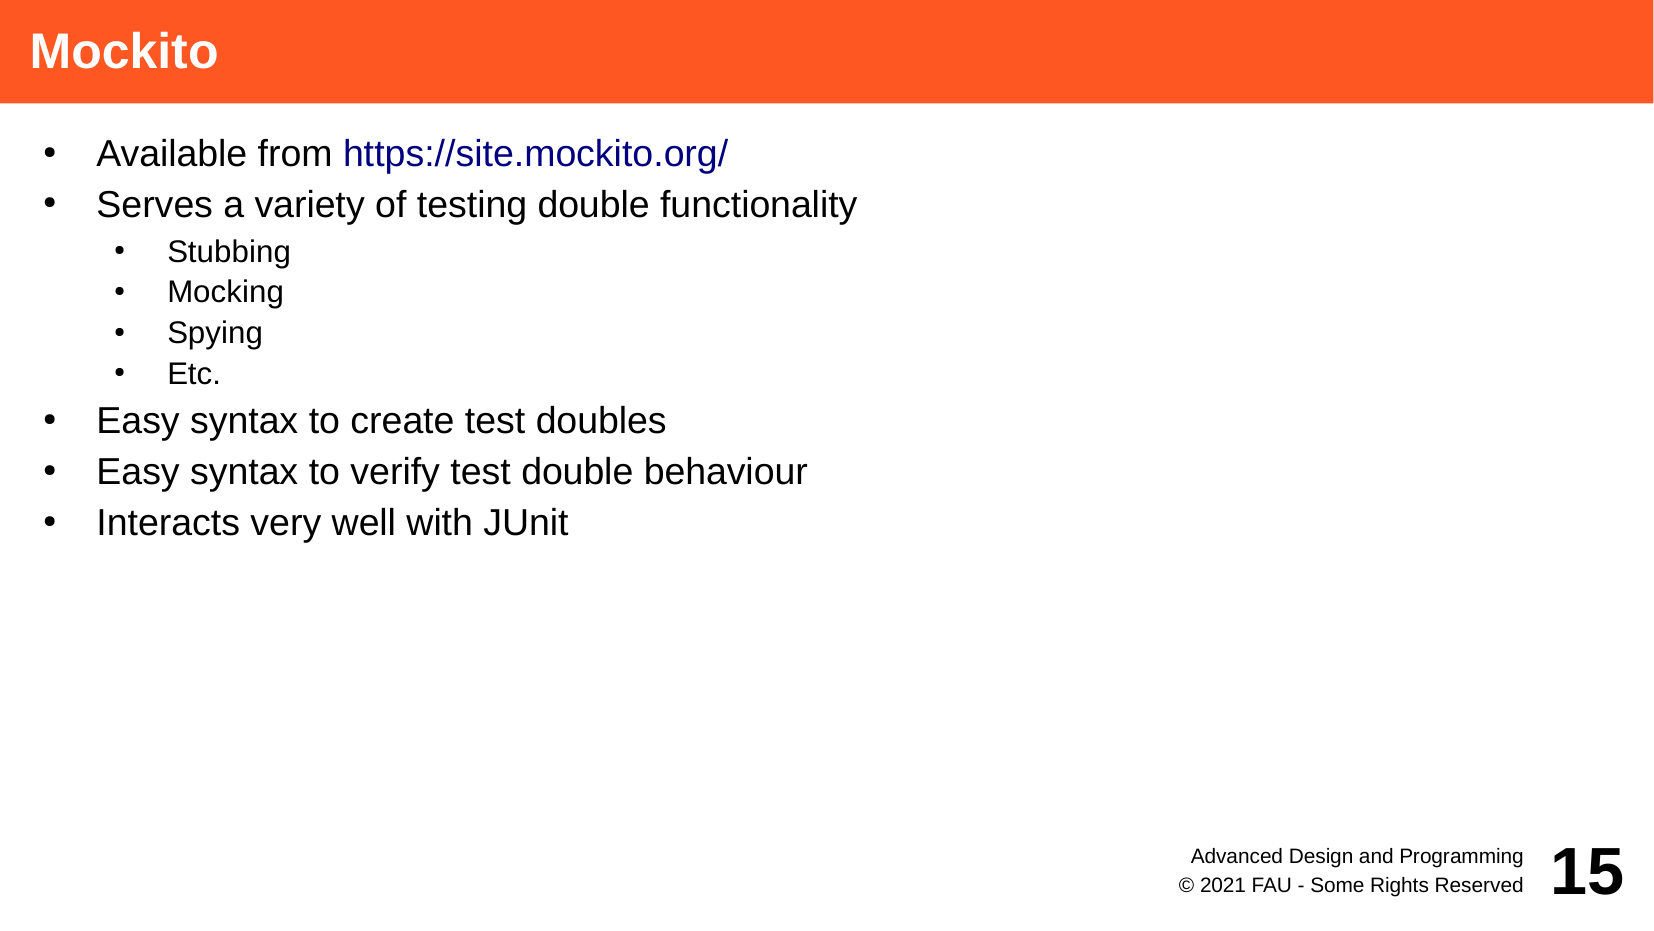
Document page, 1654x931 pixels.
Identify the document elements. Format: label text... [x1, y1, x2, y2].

title Mockito [0, 0, 1654, 104]
list Available from https://site.mockito.org/ Serves a variety of testing double functionality Stubbing Mocking Spying Etc. Easy syntax to create test doubles Easy syntax to verify test double behaviour Interacts very well with JUnit [25, 132, 1621, 826]
